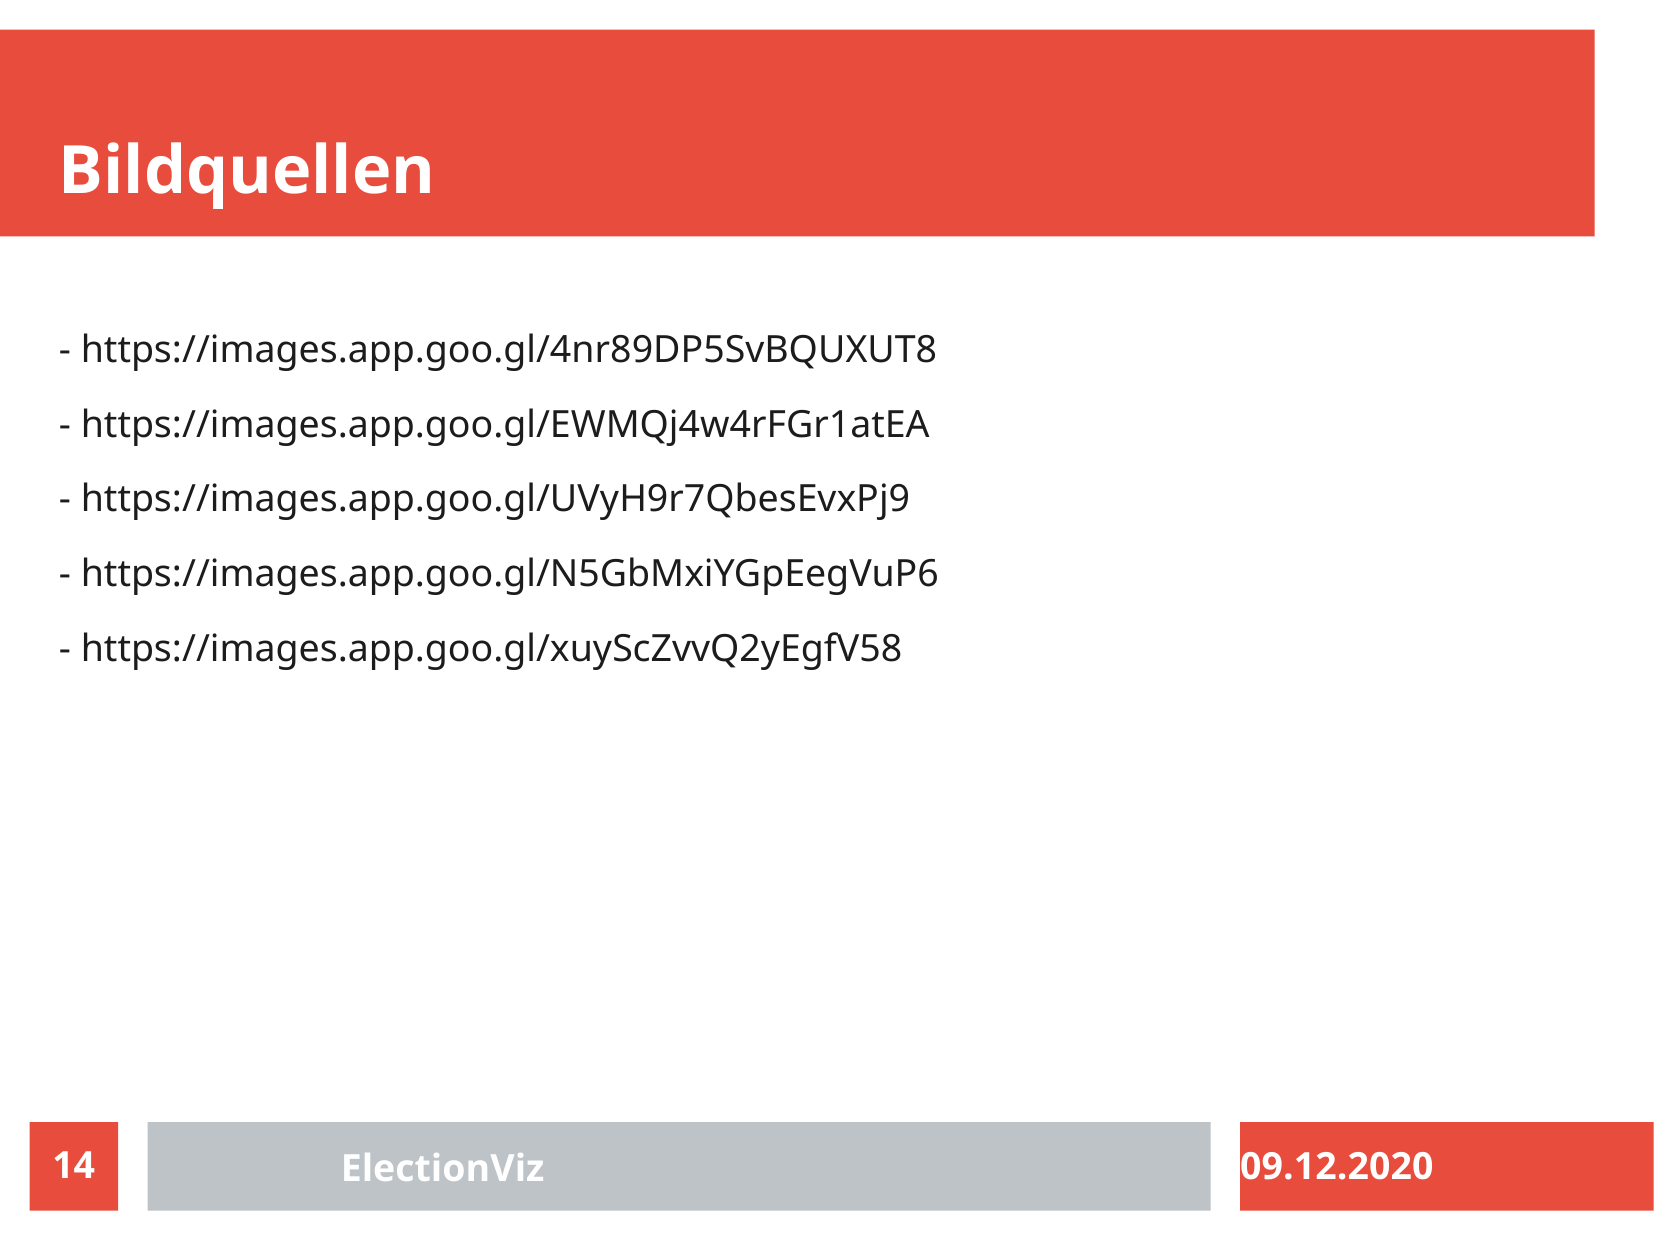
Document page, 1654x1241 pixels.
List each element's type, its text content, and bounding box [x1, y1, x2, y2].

text_box [29, 1122, 119, 1211]
text_box 09.12.2020 [1240, 1122, 1625, 1208]
list - https://images.app.goo.gl/4nr89DP5SvBQUXUT8 - https://images.app.goo.gl/EWMQj4w4rFGr1atEA - https://images.app.goo.gl/UVyH9r7QbesEvxPj9 - https://images.app.goo.gl/N5GbMxiYGpEegVuP6 - https://images.app.goo.gl/xuyScZvvQ2yEgfV58 [59, 324, 1565, 1093]
text_box ElectionViz [177, 1122, 709, 1211]
title Bildquellen [59, 59, 1595, 207]
